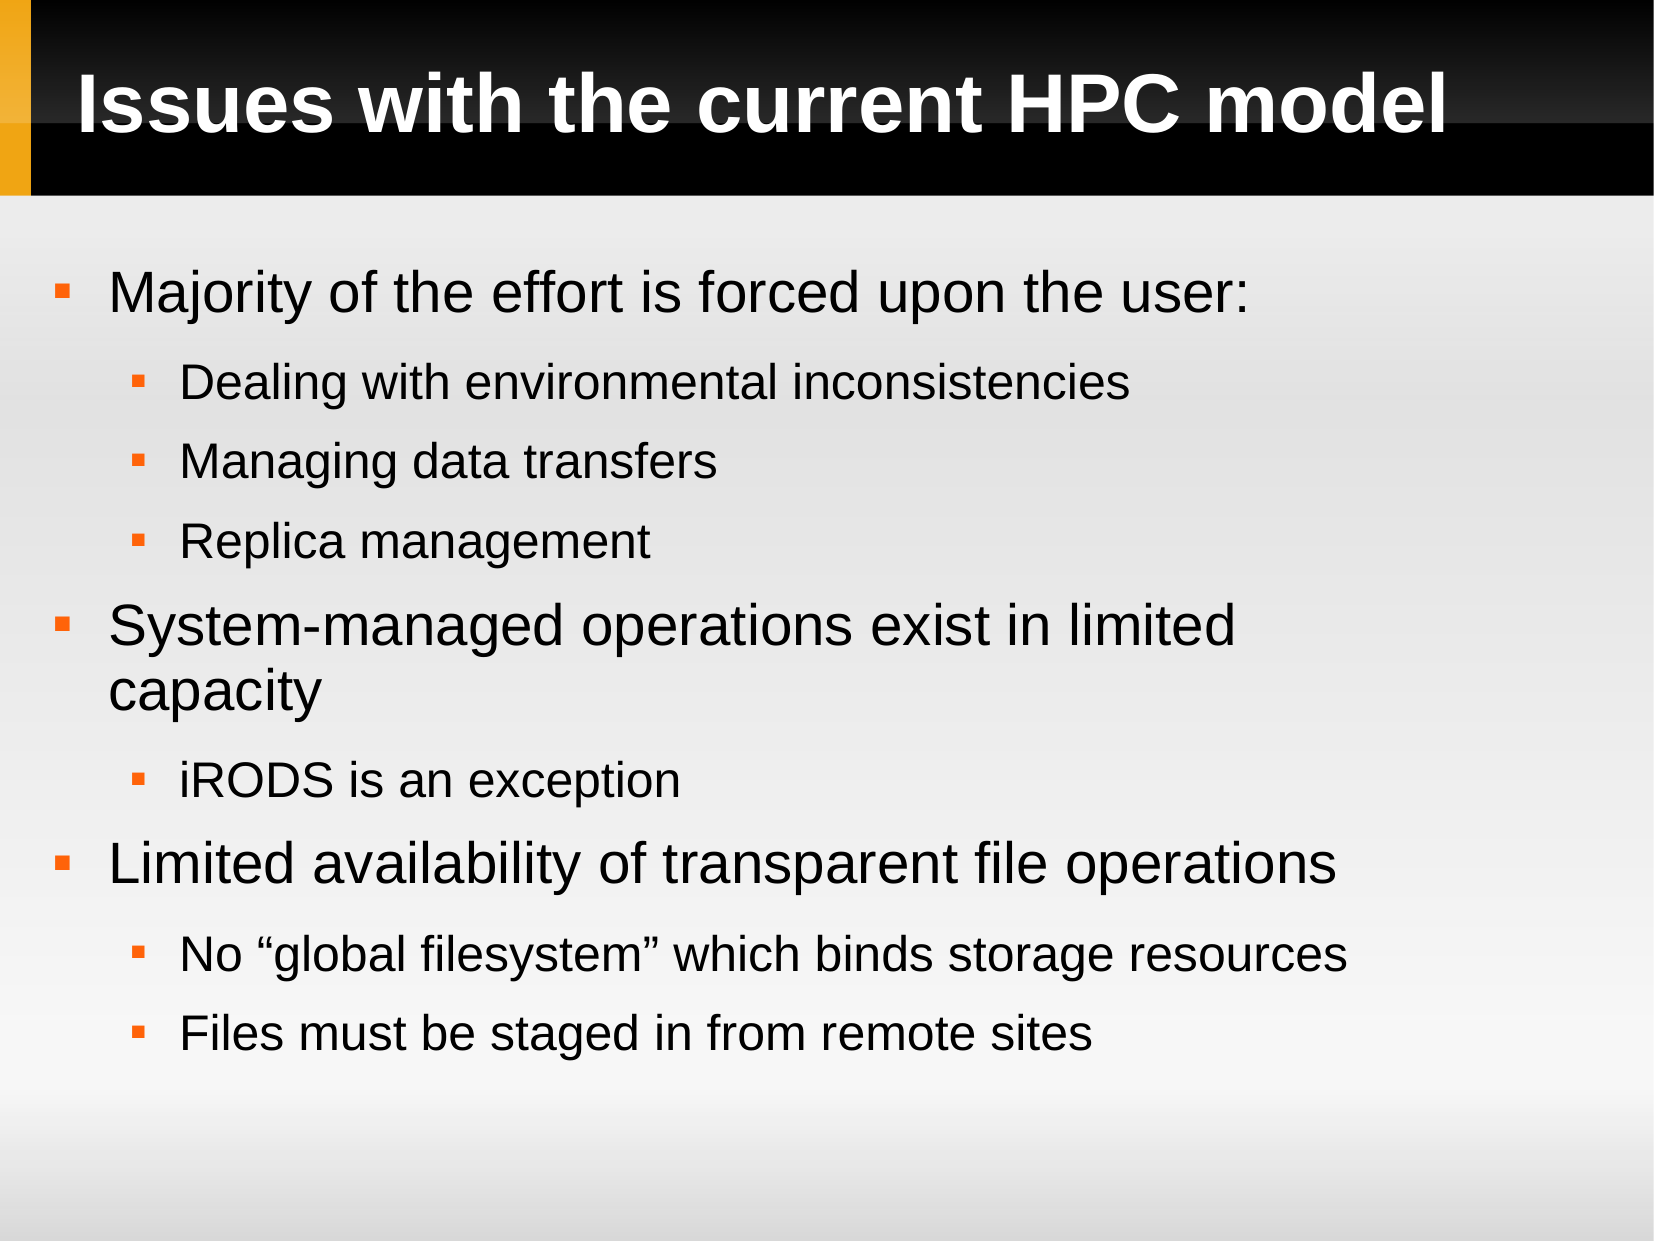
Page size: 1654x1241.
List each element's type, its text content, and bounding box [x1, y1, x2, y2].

picture [0, 0, 1654, 1241]
list Majority of the effort is forced upon the user: Dealing with environmental inconsistencies Managing data transfers Replica management System-managed operations exist in limited capacity iRODS is an exception Limited availability of transparent file operations No “global filesystem” which binds storage resources Files must be staged in from remote sites [37, 146, 1463, 1138]
title Issues with the current HPC model [76, 7, 1565, 200]
